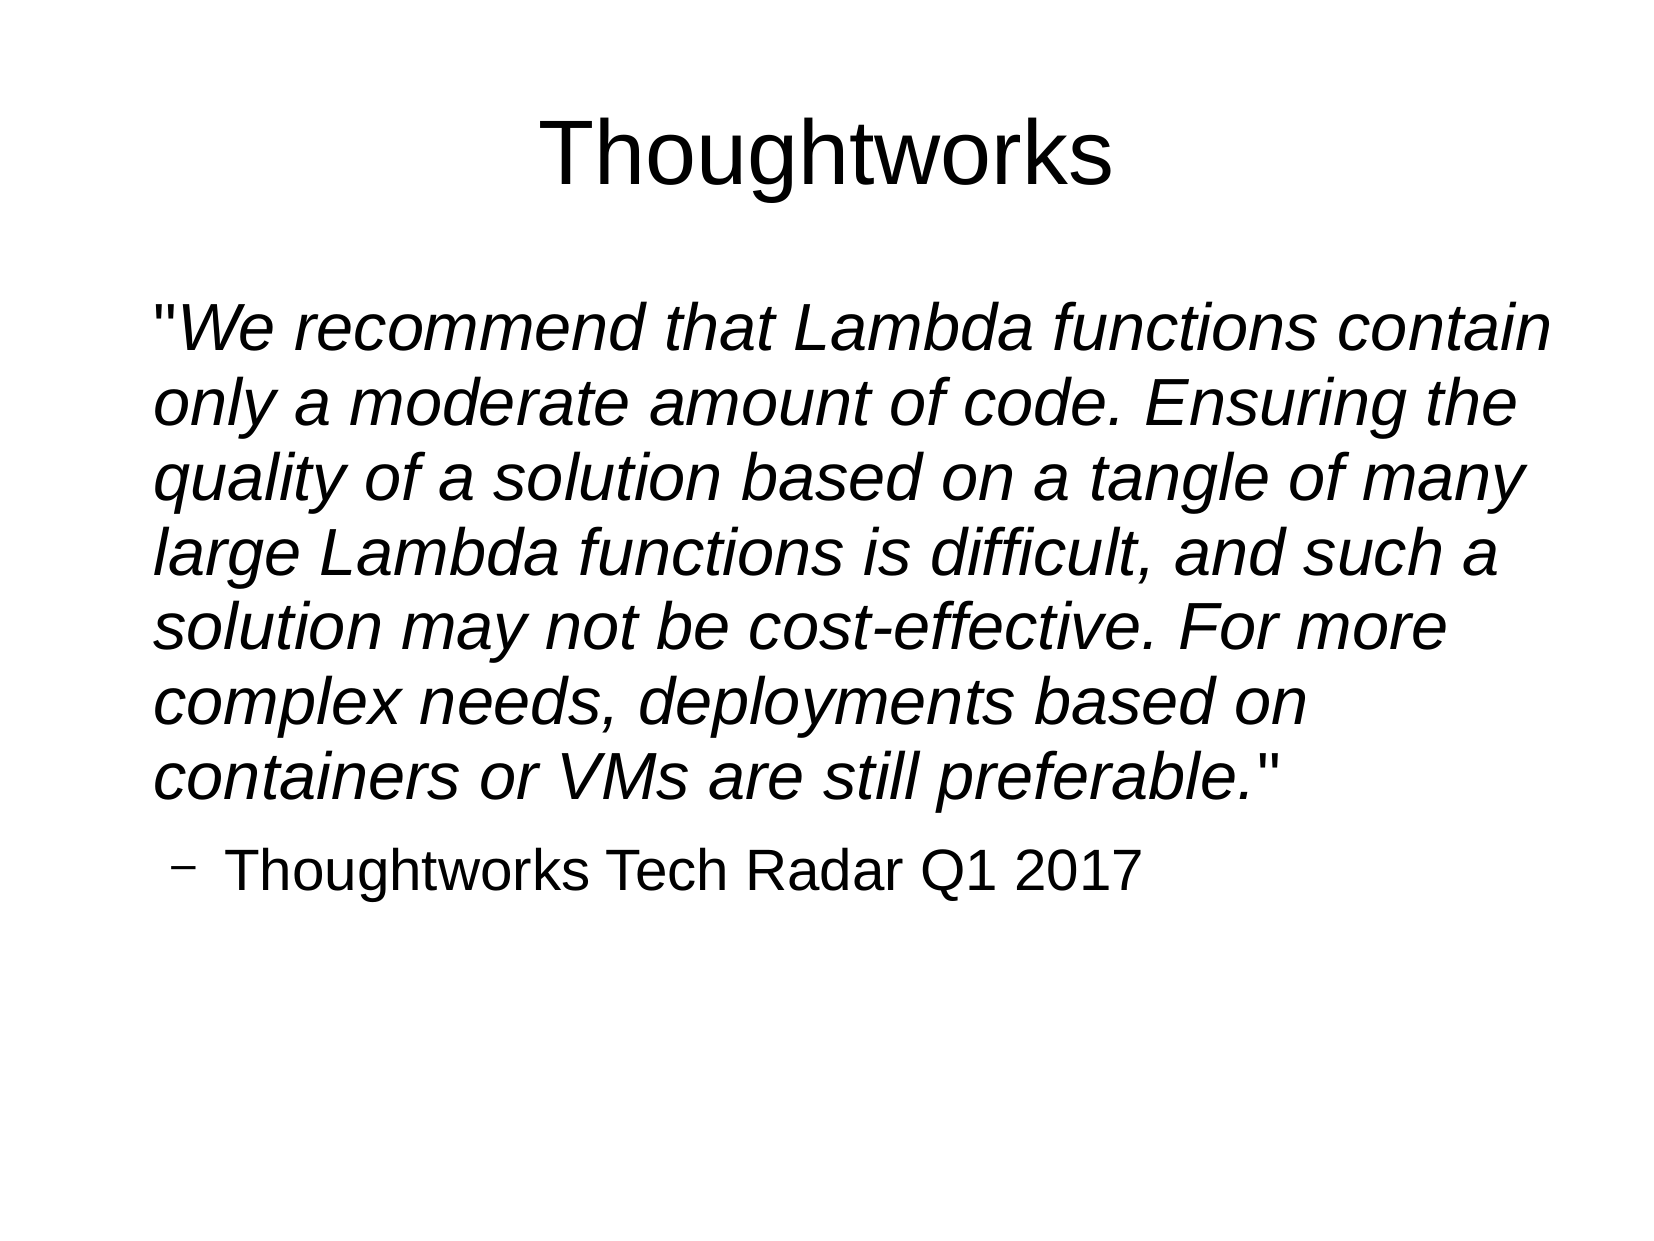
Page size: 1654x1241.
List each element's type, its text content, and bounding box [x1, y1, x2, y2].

list "We recommend that Lambda functions contain only a moderate amount of code. Ensuring the quality of a solution based on a tangle of many large Lambda functions is difficult, and such a solution may not be cost-effective. For more complex needs, deployments based on containers or VMs are still preferable." Thoughtworks Tech Radar Q1 2017 [82, 290, 1571, 1010]
title Thoughtworks [82, 49, 1571, 257]
